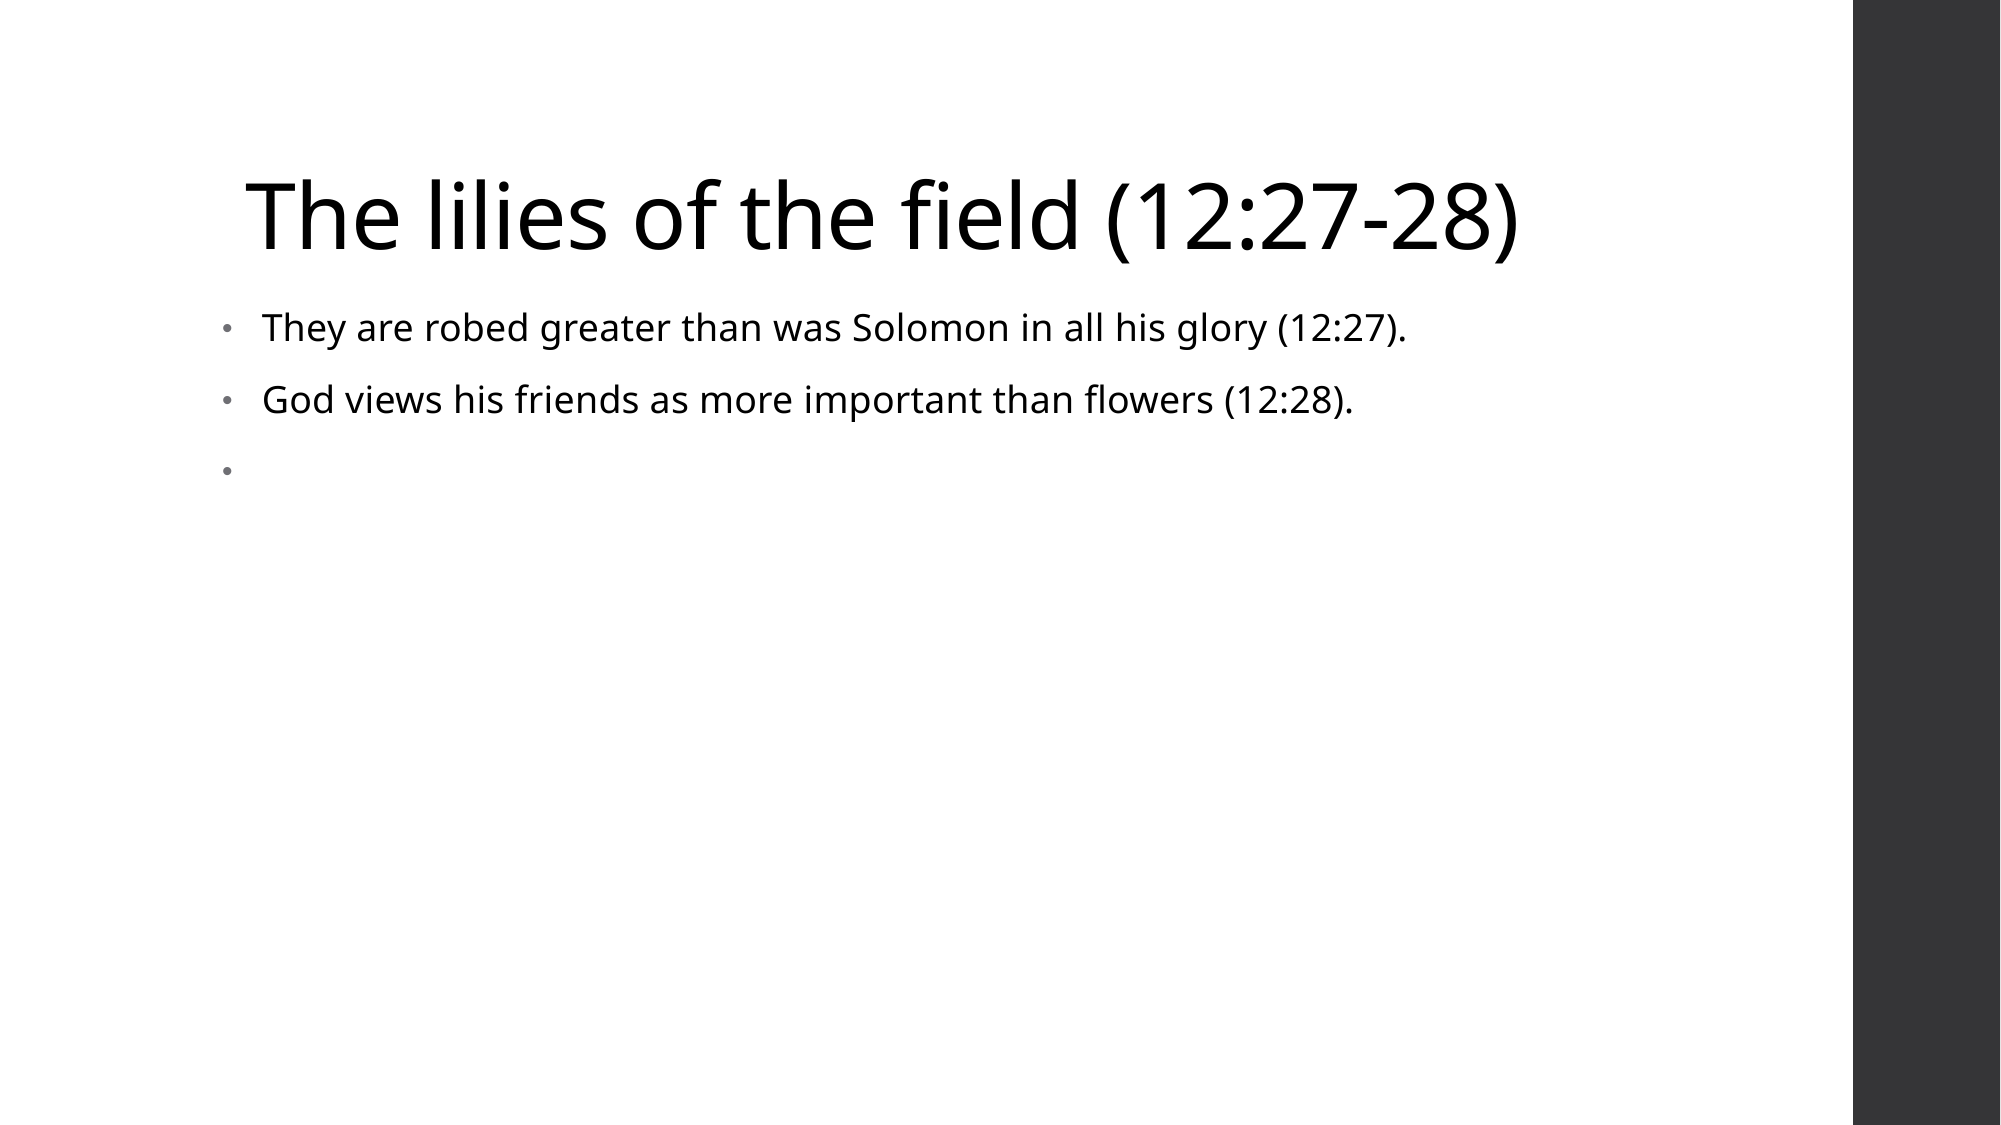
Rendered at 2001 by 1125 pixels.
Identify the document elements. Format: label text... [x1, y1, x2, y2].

list They are robed greater than was Solomon in all his glory (12:27). God views his friends as more important than flowers (12:28). [206, 299, 1617, 1014]
title The lilies of the field (12:27-28) [206, 60, 1797, 278]
